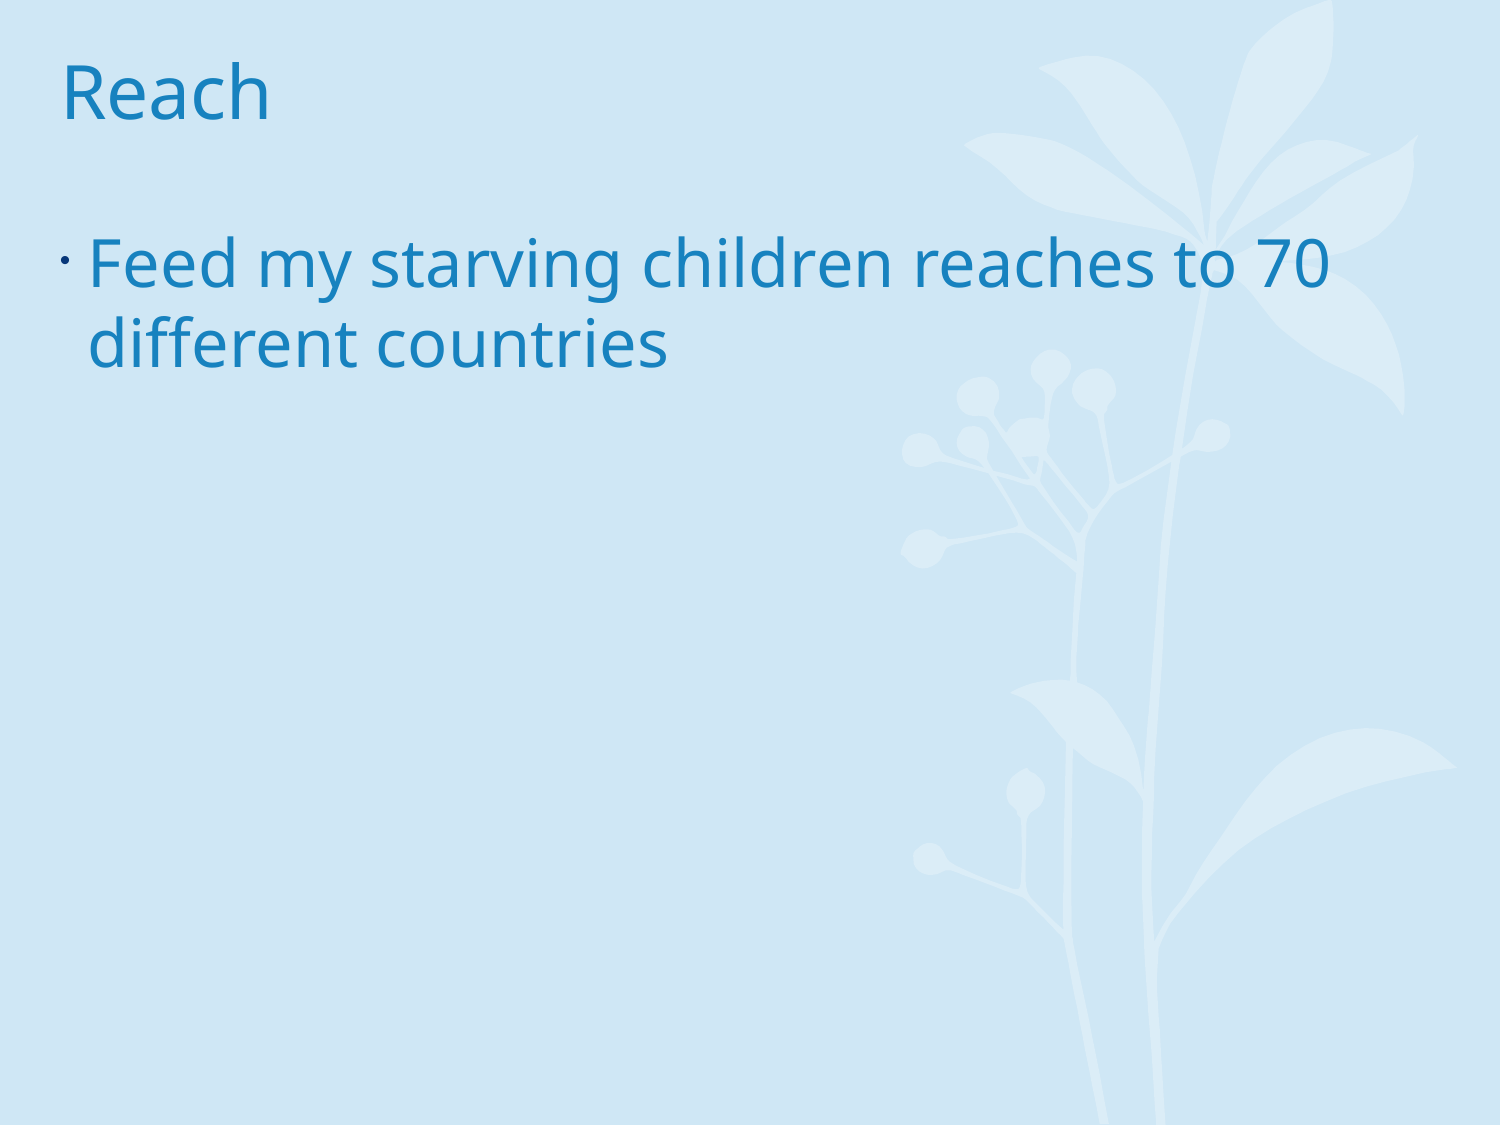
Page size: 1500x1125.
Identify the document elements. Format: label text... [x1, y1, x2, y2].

list Feed my starving children reaches to 70 different countries [45, 213, 1455, 1023]
title Reach [45, 37, 1455, 213]
